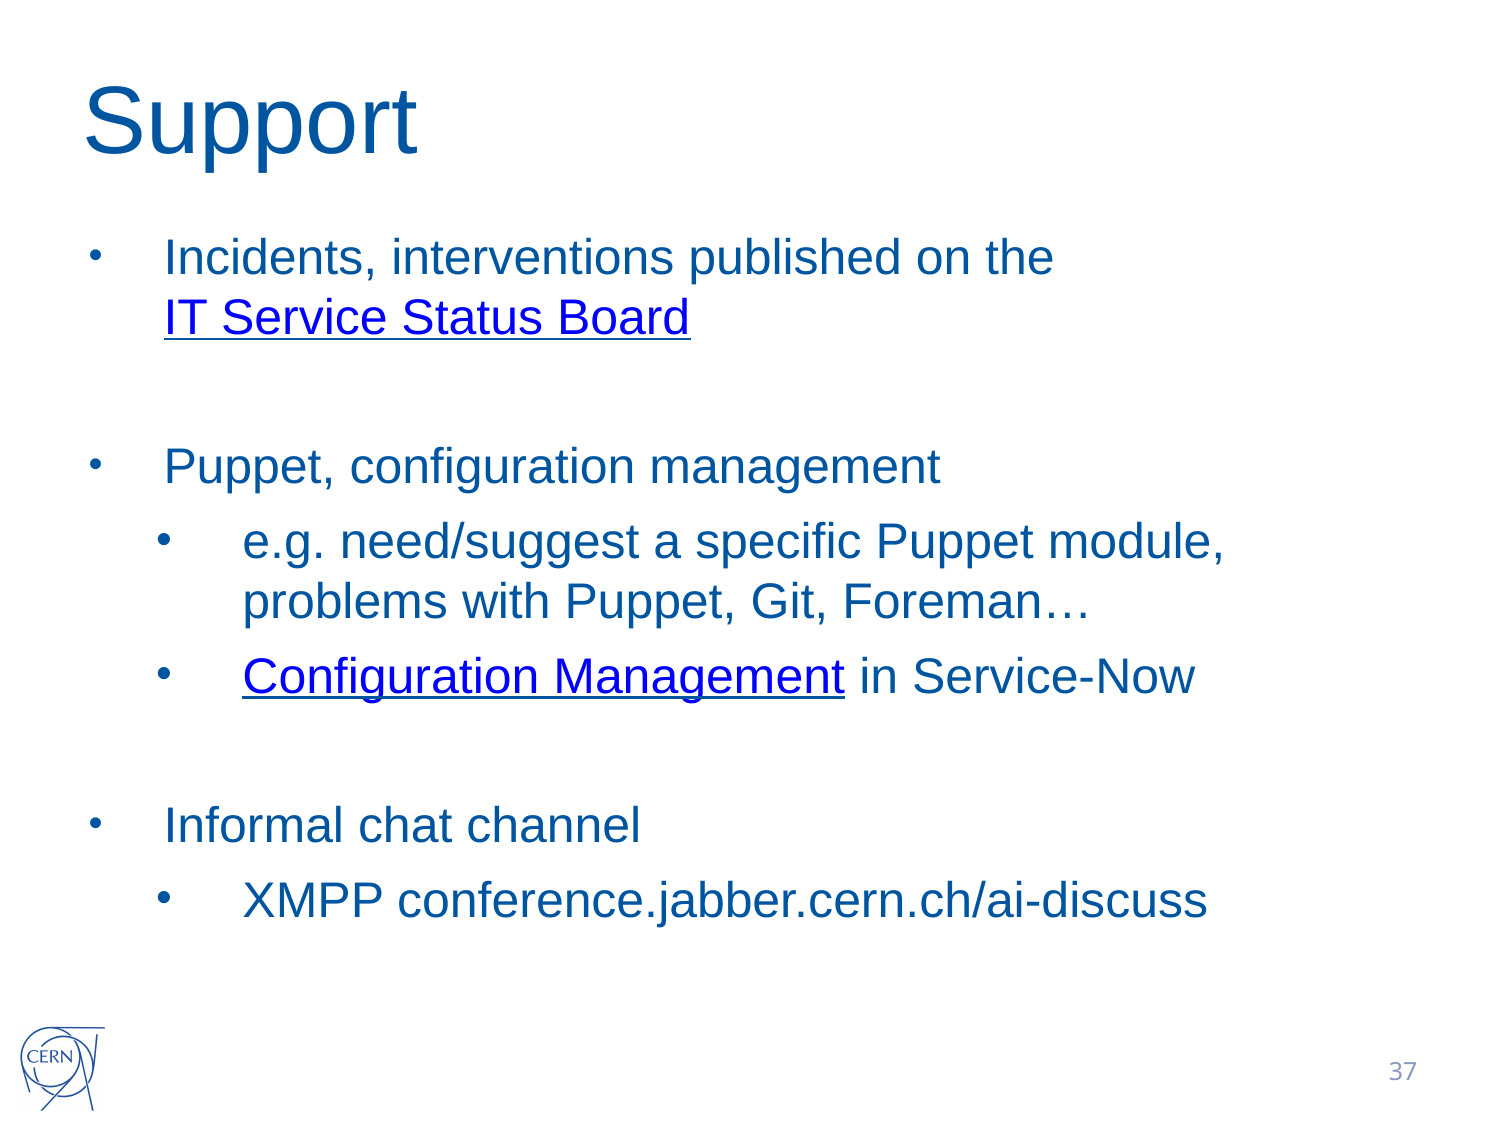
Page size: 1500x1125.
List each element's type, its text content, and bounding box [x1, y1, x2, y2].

list Incidents, interventions published on the IT Service Status Board Puppet, configuration management e.g. need/suggest a specific Puppet module, problems with Puppet, Git, Foreman… Configuration Management in Service-Now Informal chat channel XMPP conference.jabber.cern.ch/ai-discuss [75, 217, 1425, 1125]
picture [18, 1025, 75, 1112]
slide_number <number> [1342, 1051, 1425, 1095]
title Support [75, 13, 1425, 217]
